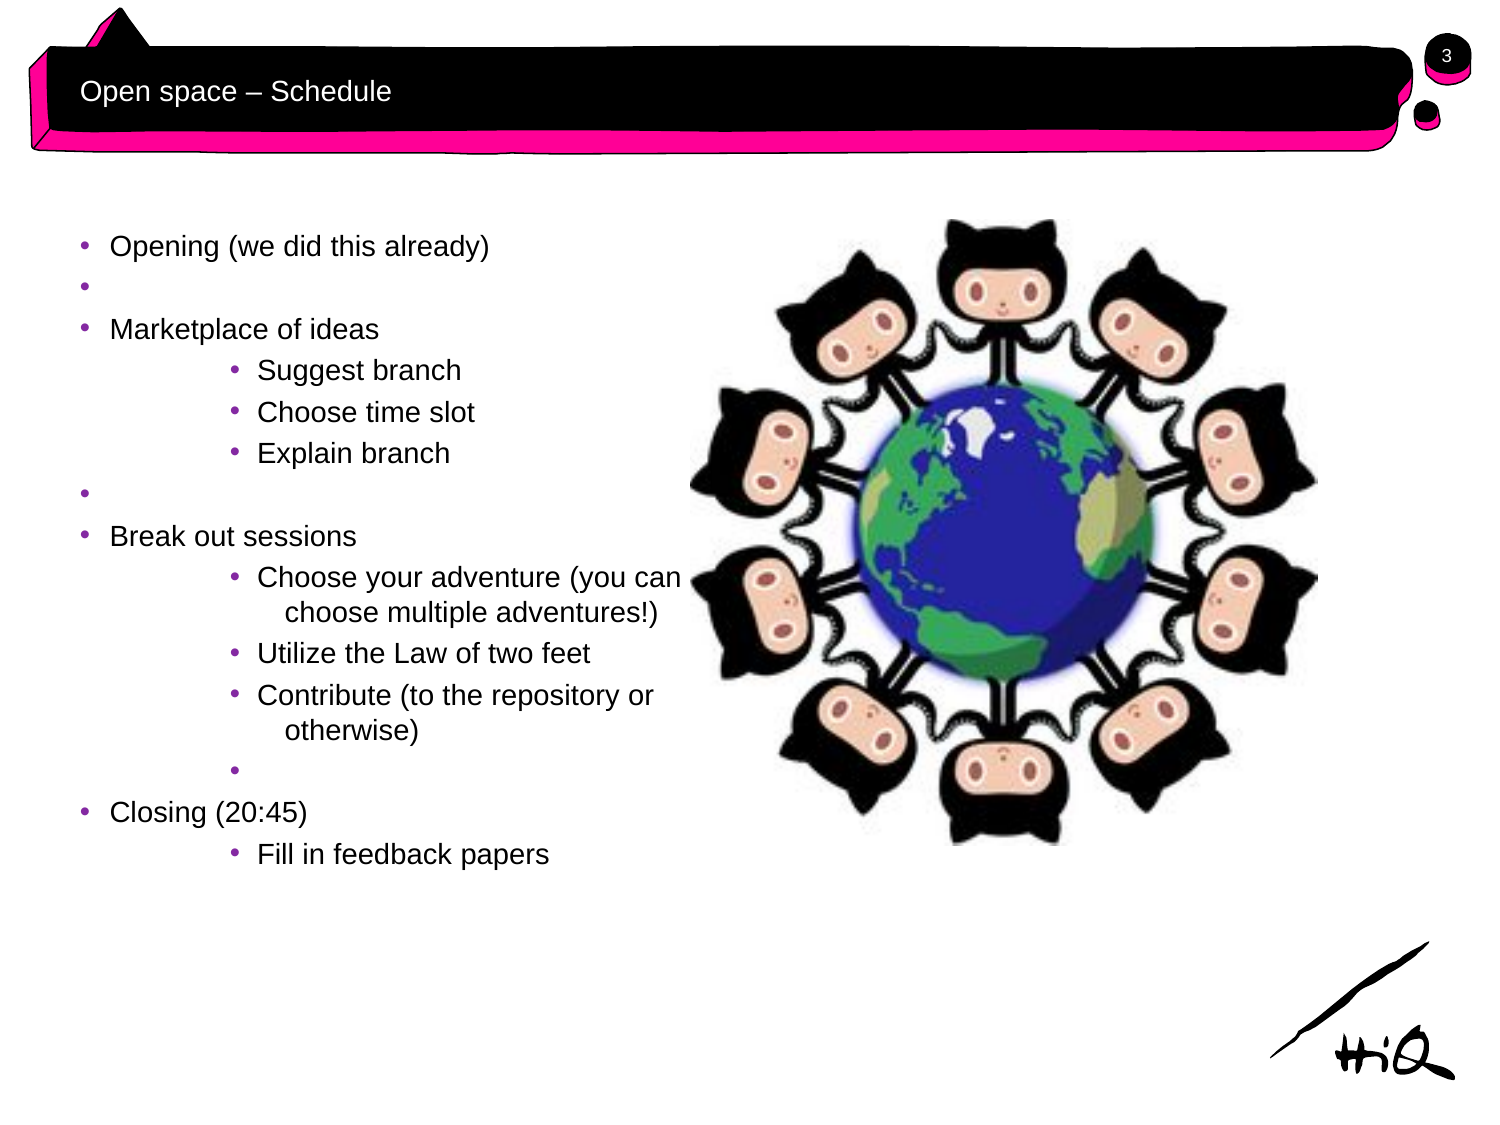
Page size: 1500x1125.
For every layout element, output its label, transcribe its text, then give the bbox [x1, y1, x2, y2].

title Open space – Schedule [64, 54, 1365, 126]
text_box 3 [1423, 30, 1471, 79]
picture [690, 219, 1318, 847]
list Opening (we did this already) Marketplace of ideas Suggest branch Choose time slot Explain branch Break out sessions Choose your adventure (you can choose multiple adventures!) Utilize the Law of two feet Contribute (to the repository or otherwise) Closing (20:45) Fill in feedback papers [64, 220, 703, 929]
